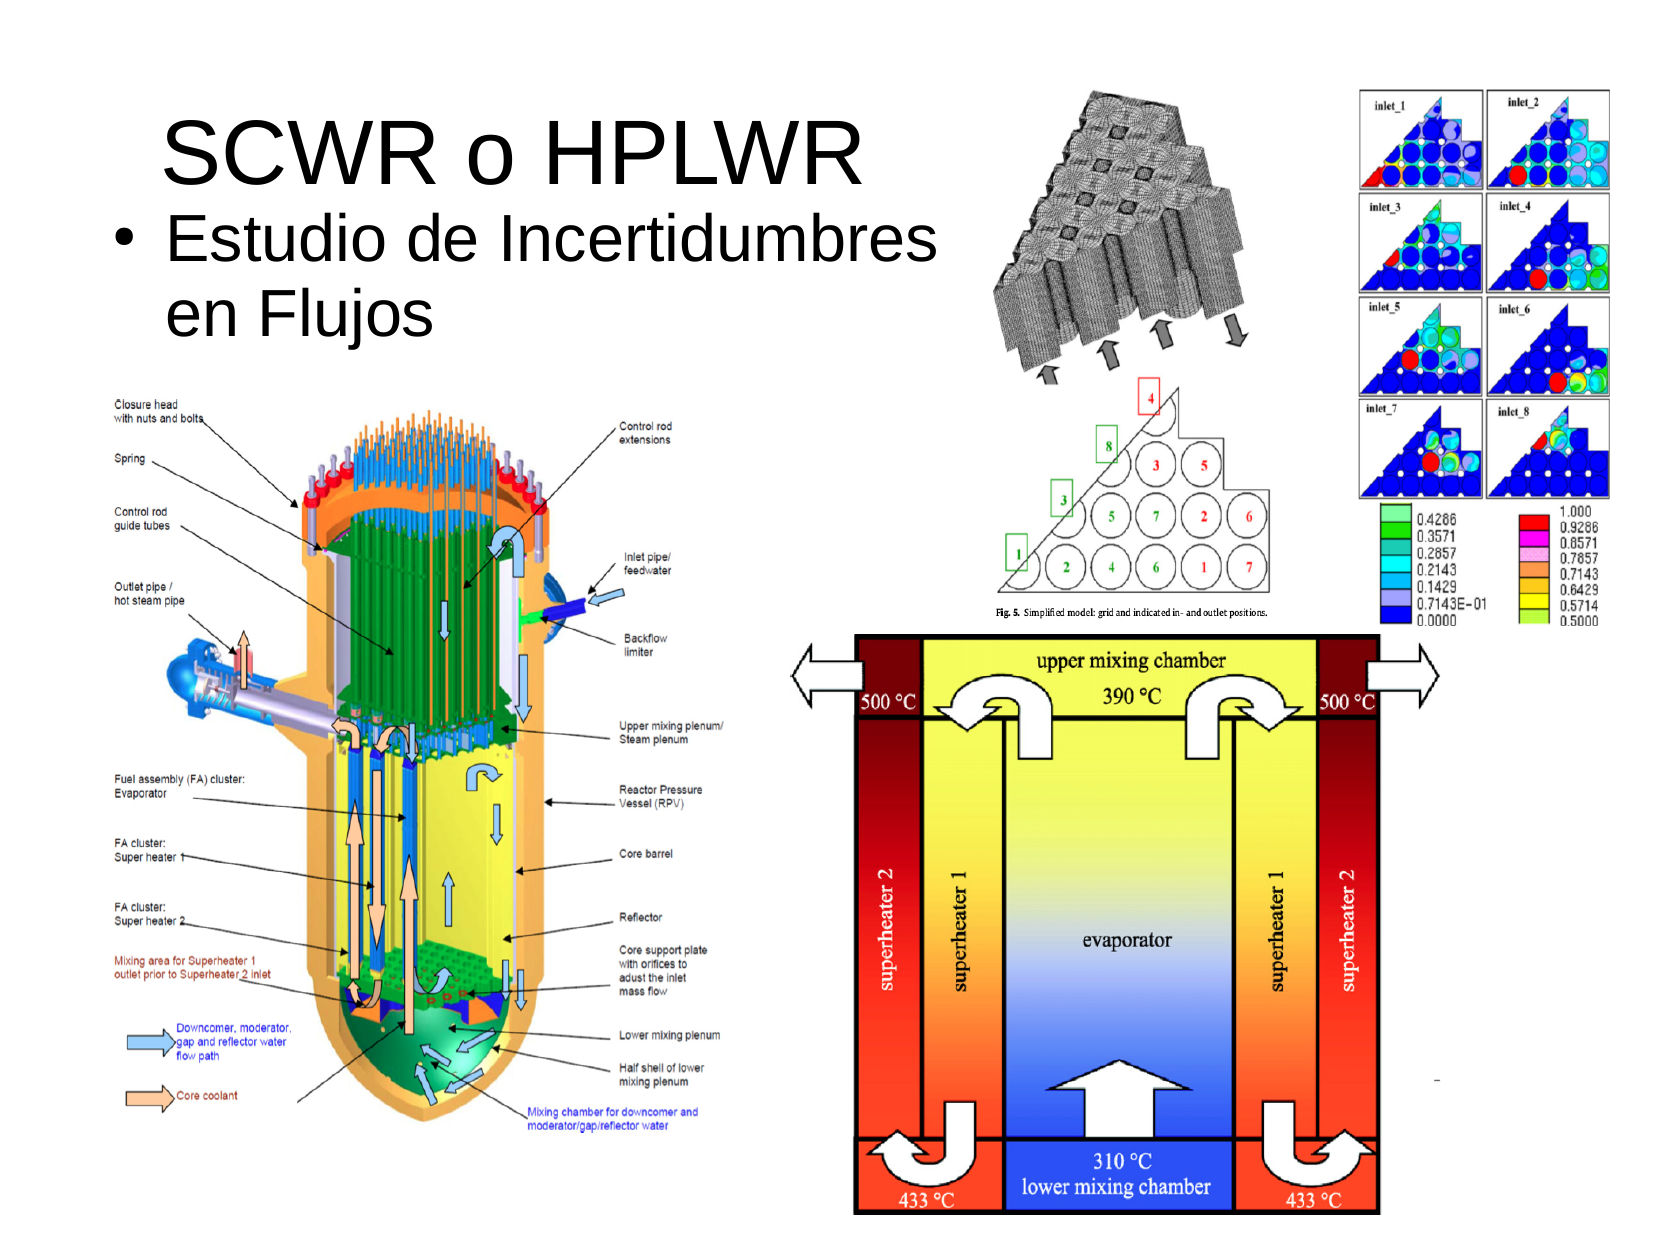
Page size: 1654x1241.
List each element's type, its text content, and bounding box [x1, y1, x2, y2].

title SCWR o HPLWR [82, 49, 945, 257]
list Estudio de Incertidumbres en Flujos [94, 200, 957, 868]
picture [780, 81, 1646, 1227]
picture [94, 378, 735, 1146]
